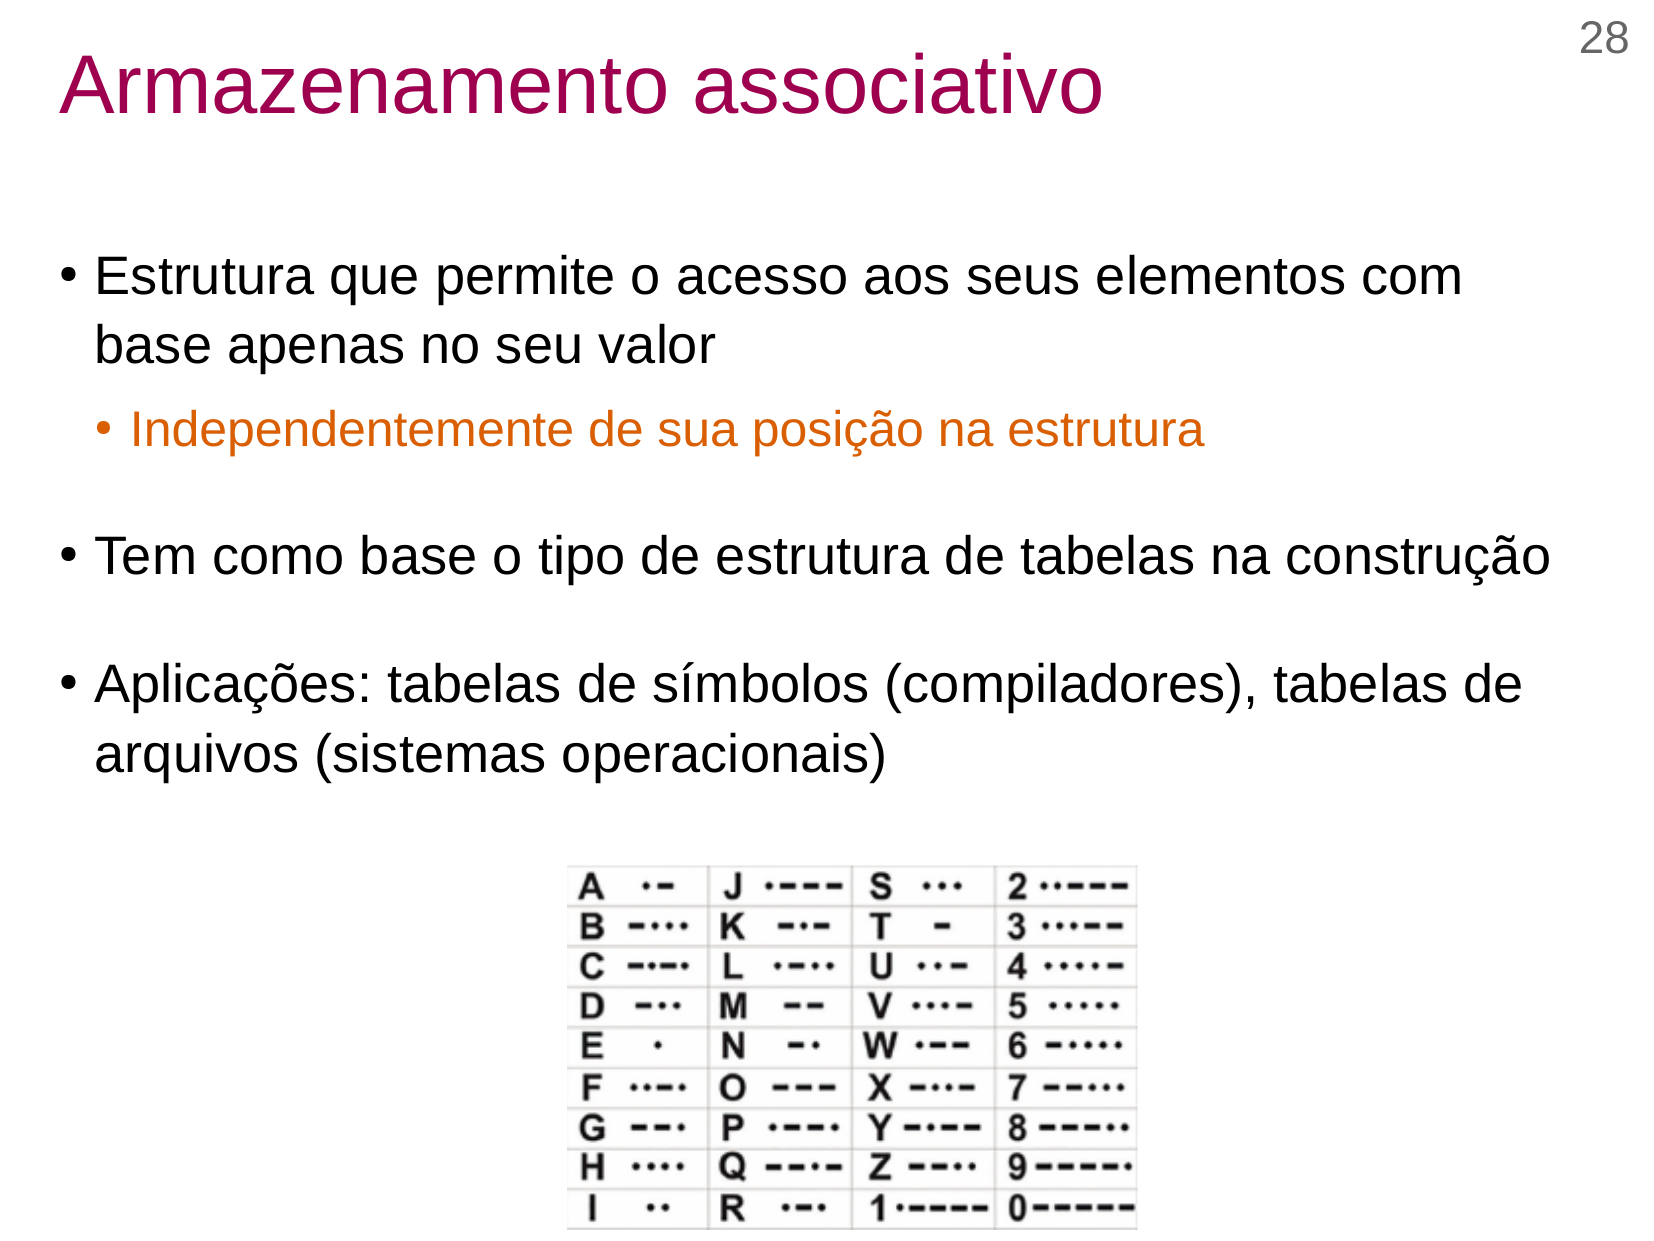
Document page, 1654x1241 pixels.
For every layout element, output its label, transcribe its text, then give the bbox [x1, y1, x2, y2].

title Armazenamento associativo [59, 29, 1595, 148]
list Estrutura que permite o acesso aos seus elementos com base apenas no seu valor Independentemente de sua posição na estrutura Tem como base o tipo de estrutura de tabelas na construção Aplicações: tabelas de símbolos (compiladores), tabelas de arquivos (sistemas operacionais) [59, 236, 1595, 1211]
picture [567, 862, 1142, 1230]
